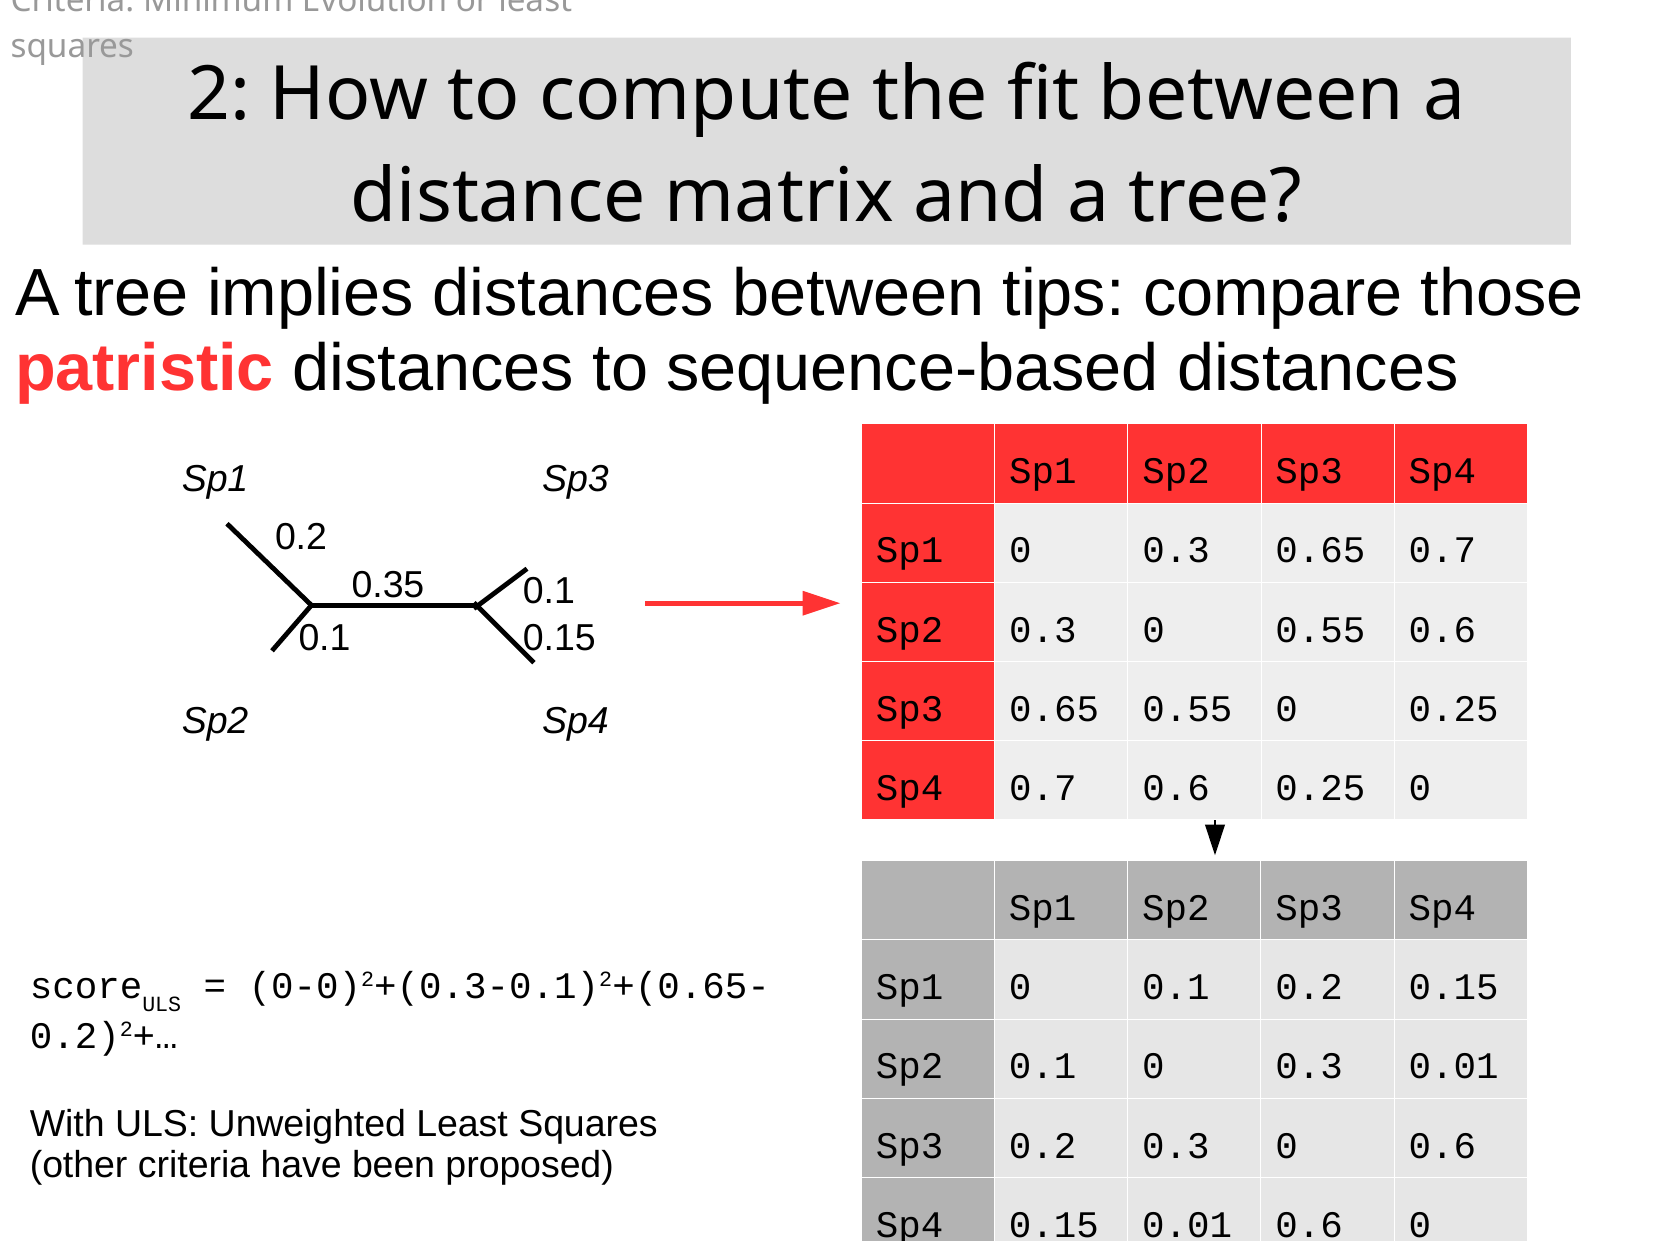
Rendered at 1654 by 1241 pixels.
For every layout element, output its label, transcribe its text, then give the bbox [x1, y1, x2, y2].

table_cell 0.6 [1128, 741, 1261, 819]
table_cell Sp1 [862, 940, 994, 1019]
text_box scoreULS = (0-0)2+(0.3-0.1)2+(0.65-0.2)2+… With ULS: Unweighted Least Squares (other criteria have been proposed) [15, 960, 856, 1194]
table_cell 0 [1262, 662, 1394, 740]
table_cell Sp1 [862, 504, 994, 582]
table_cell 0.55 [1128, 662, 1261, 740]
table_cell 0 [1395, 741, 1527, 819]
table_cell 0.15 [1395, 940, 1527, 1019]
table_header Sp4 [1395, 861, 1527, 939]
table_header Sp2 [1128, 424, 1261, 503]
table_cell 0.3 [995, 583, 1127, 661]
table_cell 0.65 [995, 662, 1127, 740]
table_cell 0.1 [995, 1020, 1127, 1098]
table_cell Sp2 [862, 583, 994, 661]
table_header Sp1 [995, 861, 1127, 939]
table_header [862, 861, 994, 939]
text_box 0.15 [508, 609, 618, 666]
table_cell 0.01 [1395, 1020, 1527, 1098]
table_cell 0.6 [1395, 583, 1527, 661]
table_cell 0.3 [1128, 504, 1261, 582]
list A tree implies distances between tips: compare those patristic distances to sequence-based distances [15, 254, 1654, 604]
text_box Sp2 [167, 650, 273, 749]
table_cell 0.3 [1128, 1099, 1260, 1177]
table_cell 0.15 [995, 1178, 1127, 1241]
table_cell 0.2 [1261, 940, 1394, 1019]
table_cell 0 [1128, 583, 1261, 661]
table_cell 0 [1128, 1020, 1260, 1098]
table_cell 0 [1261, 1099, 1394, 1177]
text_box Sp4 [527, 650, 633, 749]
table_cell 0.7 [995, 741, 1127, 819]
table_header Sp3 [1262, 424, 1394, 503]
text_box Sp1 [167, 408, 273, 507]
table_cell Sp3 [862, 1099, 994, 1177]
table_cell 0.3 [1261, 1020, 1394, 1098]
table_cell 0.1 [1128, 940, 1260, 1019]
table_cell 0 [995, 940, 1127, 1019]
table_cell 0.6 [1261, 1178, 1394, 1241]
table_cell Sp4 [862, 1178, 994, 1241]
table_cell 0.01 [1128, 1178, 1260, 1241]
text_box 0.35 [336, 555, 453, 613]
table_cell Sp4 [905, 1219, 915, 1235]
table_cell 0.7 [1395, 504, 1527, 582]
text_box 0.2 [260, 508, 351, 569]
table_cell 0.6 [1395, 1099, 1527, 1177]
table_header Sp1 [995, 424, 1127, 503]
table_header [862, 424, 994, 503]
table_cell 0.25 [1395, 662, 1527, 740]
text_box 0.1 [283, 609, 374, 670]
table_cell 0 [995, 504, 1127, 582]
table_cell Sp3 [862, 662, 994, 740]
table_cell 0.55 [1262, 583, 1394, 661]
table_cell 0.65 [1262, 504, 1394, 582]
table_header Sp3 [1261, 861, 1394, 939]
table_cell Sp2 [862, 1020, 994, 1098]
table_cell Sp4 [862, 741, 994, 819]
table_cell 0 [1395, 1178, 1527, 1241]
text_box 0.1 [508, 561, 599, 609]
table_header Sp4 [1395, 424, 1527, 503]
text_box Criteria: Minimum Evolution or least squares [10, 0, 676, 73]
table_cell 0.25 [1262, 741, 1394, 819]
text_box Sp3 [527, 449, 633, 548]
title 2: How to compute the fit between a distance matrix and a tree? [82, 37, 1571, 245]
table_header Sp2 [1128, 861, 1260, 939]
table_cell 0.2 [995, 1099, 1127, 1177]
